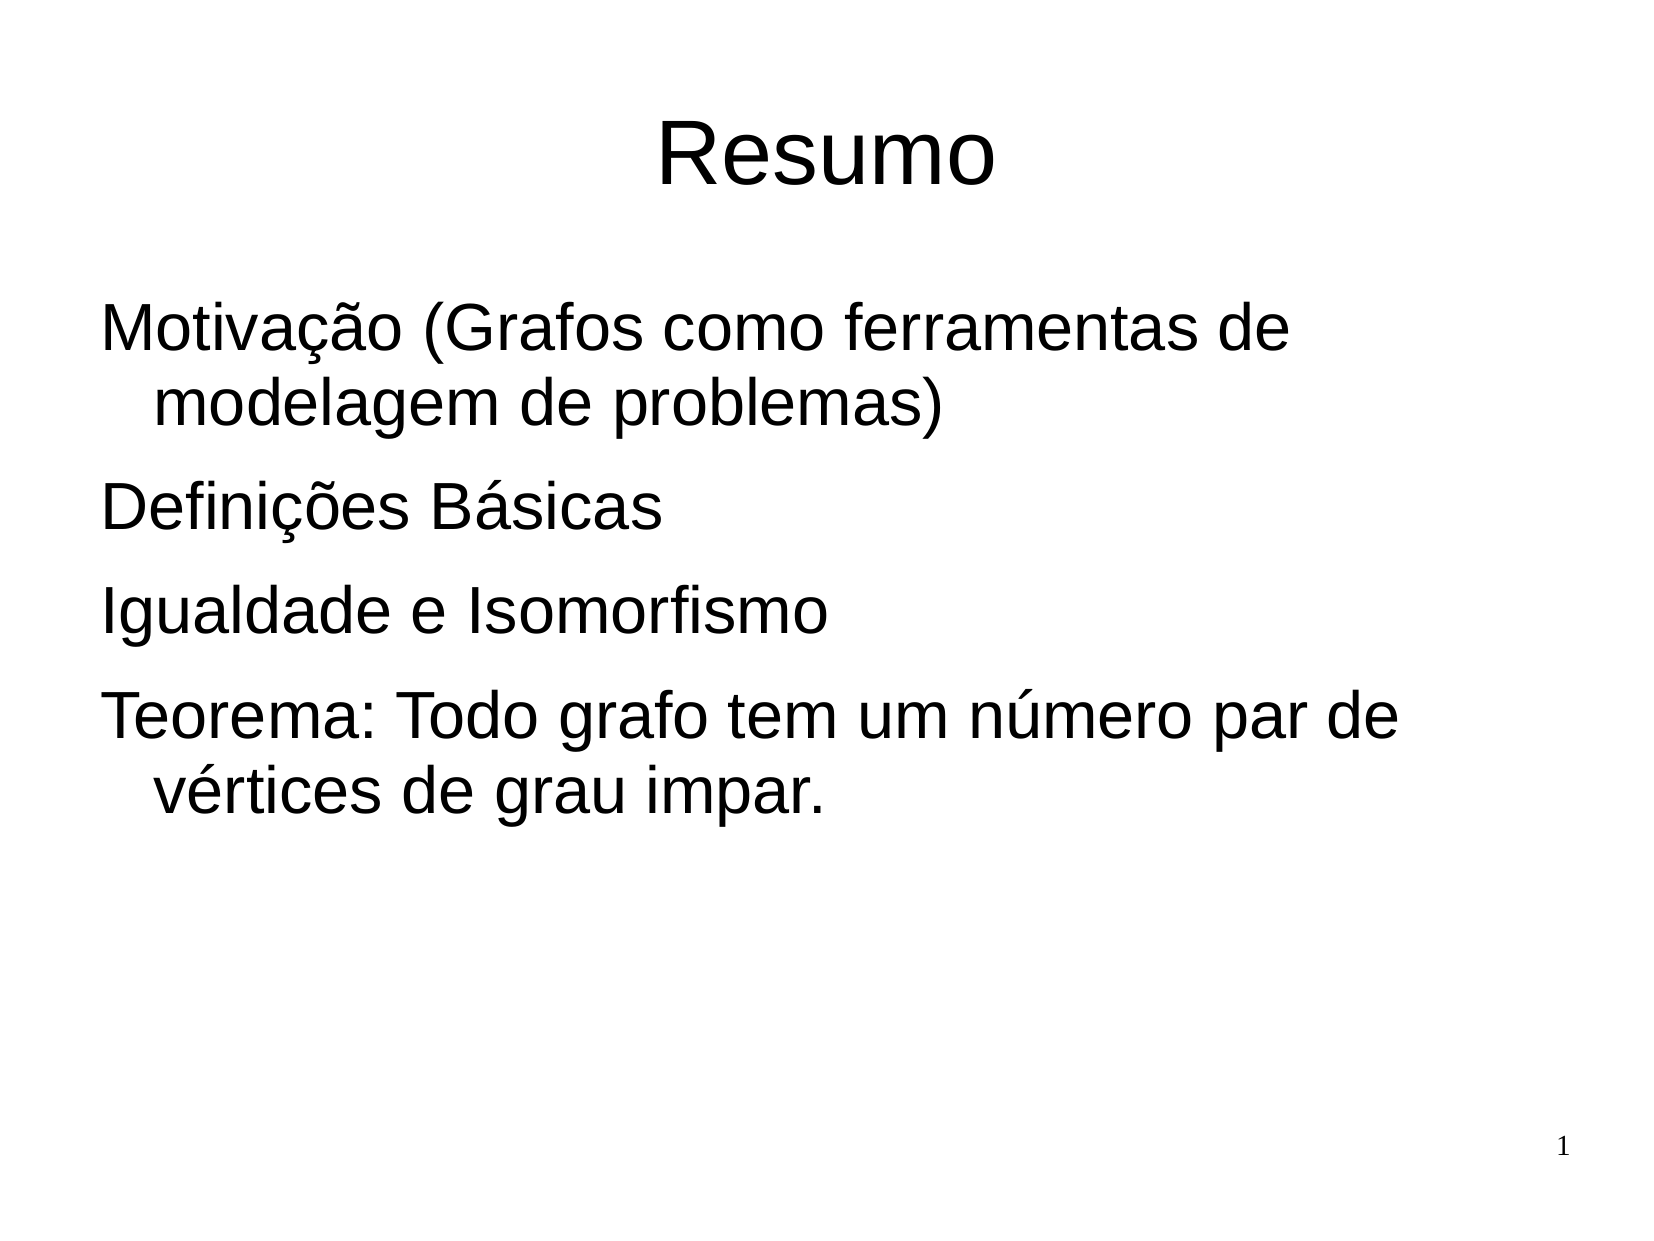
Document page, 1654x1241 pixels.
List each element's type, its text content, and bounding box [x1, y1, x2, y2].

title Resumo [82, 56, 1571, 250]
list Motivação (Grafos como ferramentas de modelagem de problemas) Definições Básicas Igualdade e Isomorfismo Teorema: Todo grafo tem um número par de vértices de grau impar. [82, 290, 1571, 1094]
